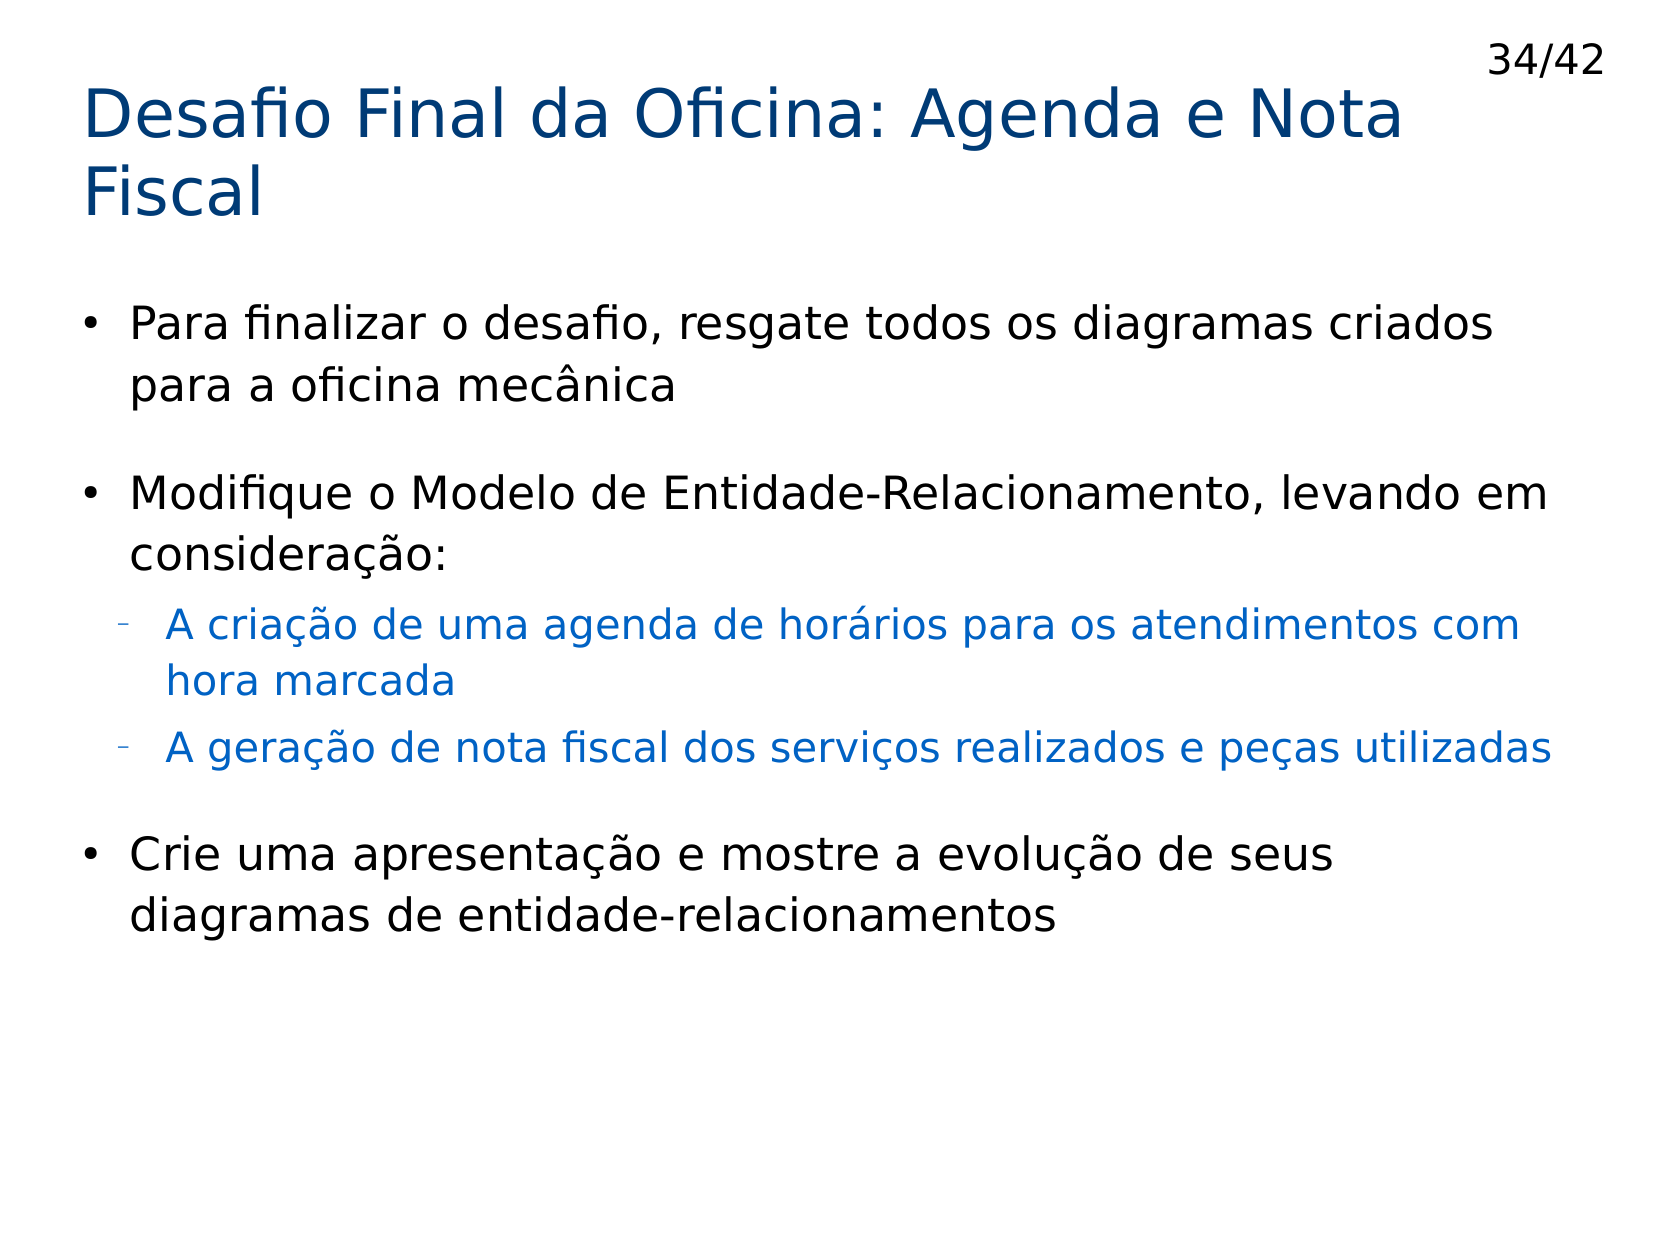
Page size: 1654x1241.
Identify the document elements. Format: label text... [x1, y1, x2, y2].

title Desafio Final da Oficina: Agenda e Nota Fiscal [82, 75, 1571, 231]
list Para finalizar o desafio, resgate todos os diagramas criados para a oficina mecânica Modifique o Modelo de Entidade-Relacionamento, levando em consideração: A criação de uma agenda de horários para os atendimentos com hora marcada A geração de nota fiscal dos serviços realizados e peças utilizadas Crie uma apresentação e mostre a evolução de seus diagramas de entidade-relacionamentos [82, 289, 1571, 1108]
